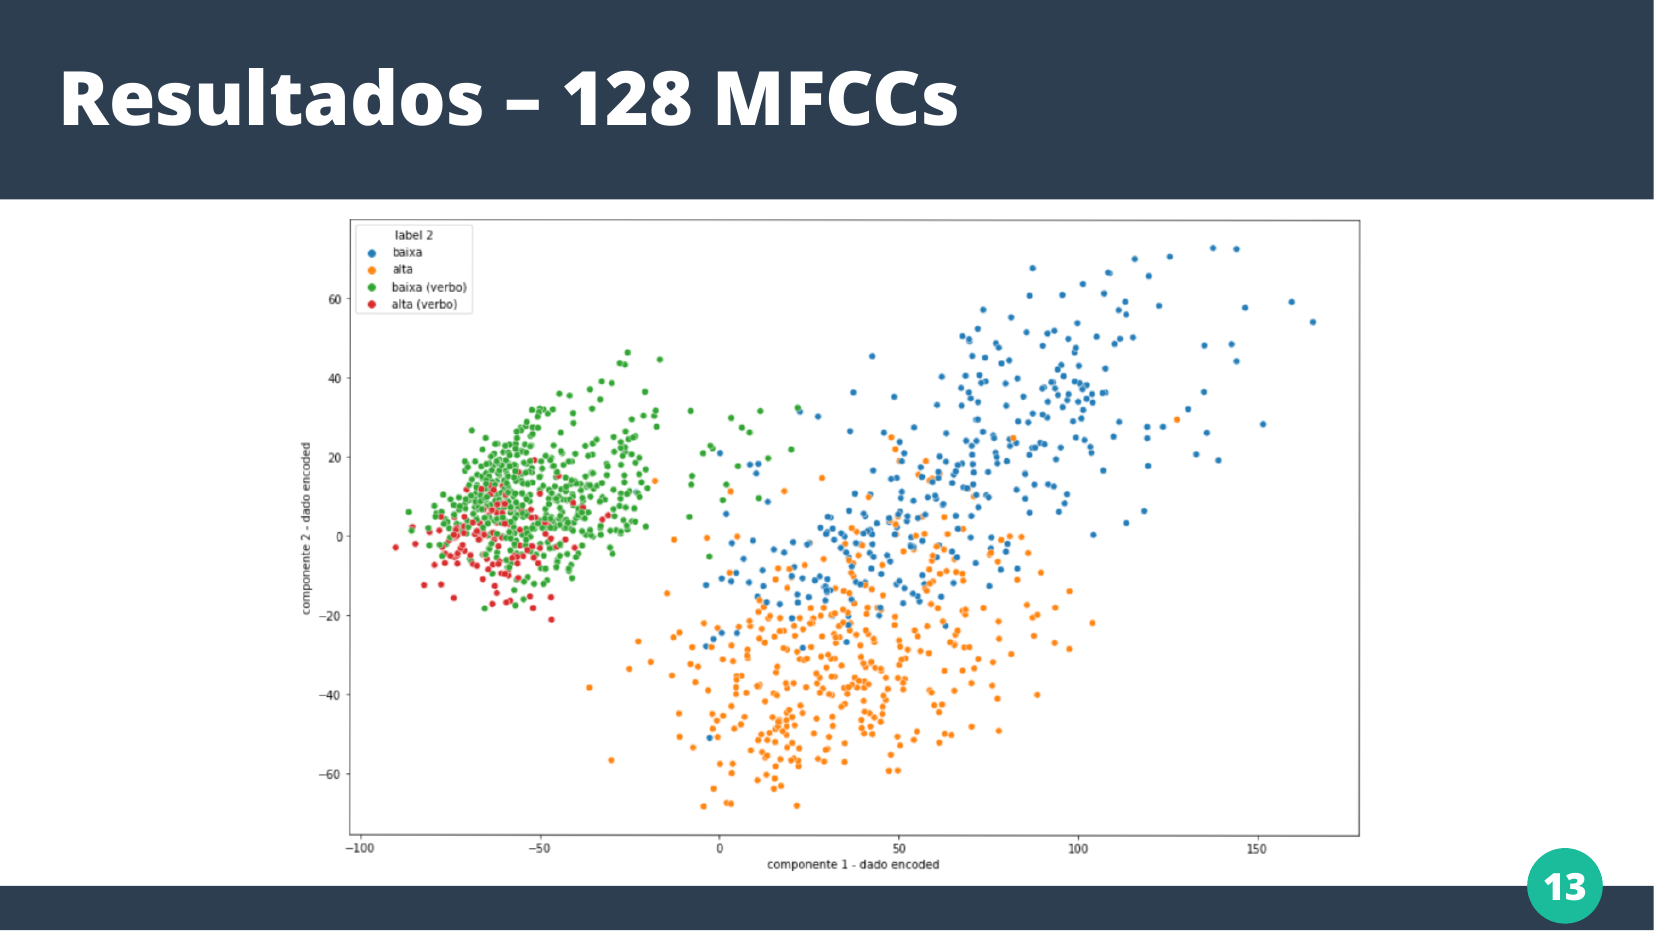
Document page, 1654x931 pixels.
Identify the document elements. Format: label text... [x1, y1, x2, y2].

picture [287, 202, 1366, 872]
title Resultados – 128 MFCCs [59, 37, 1595, 156]
